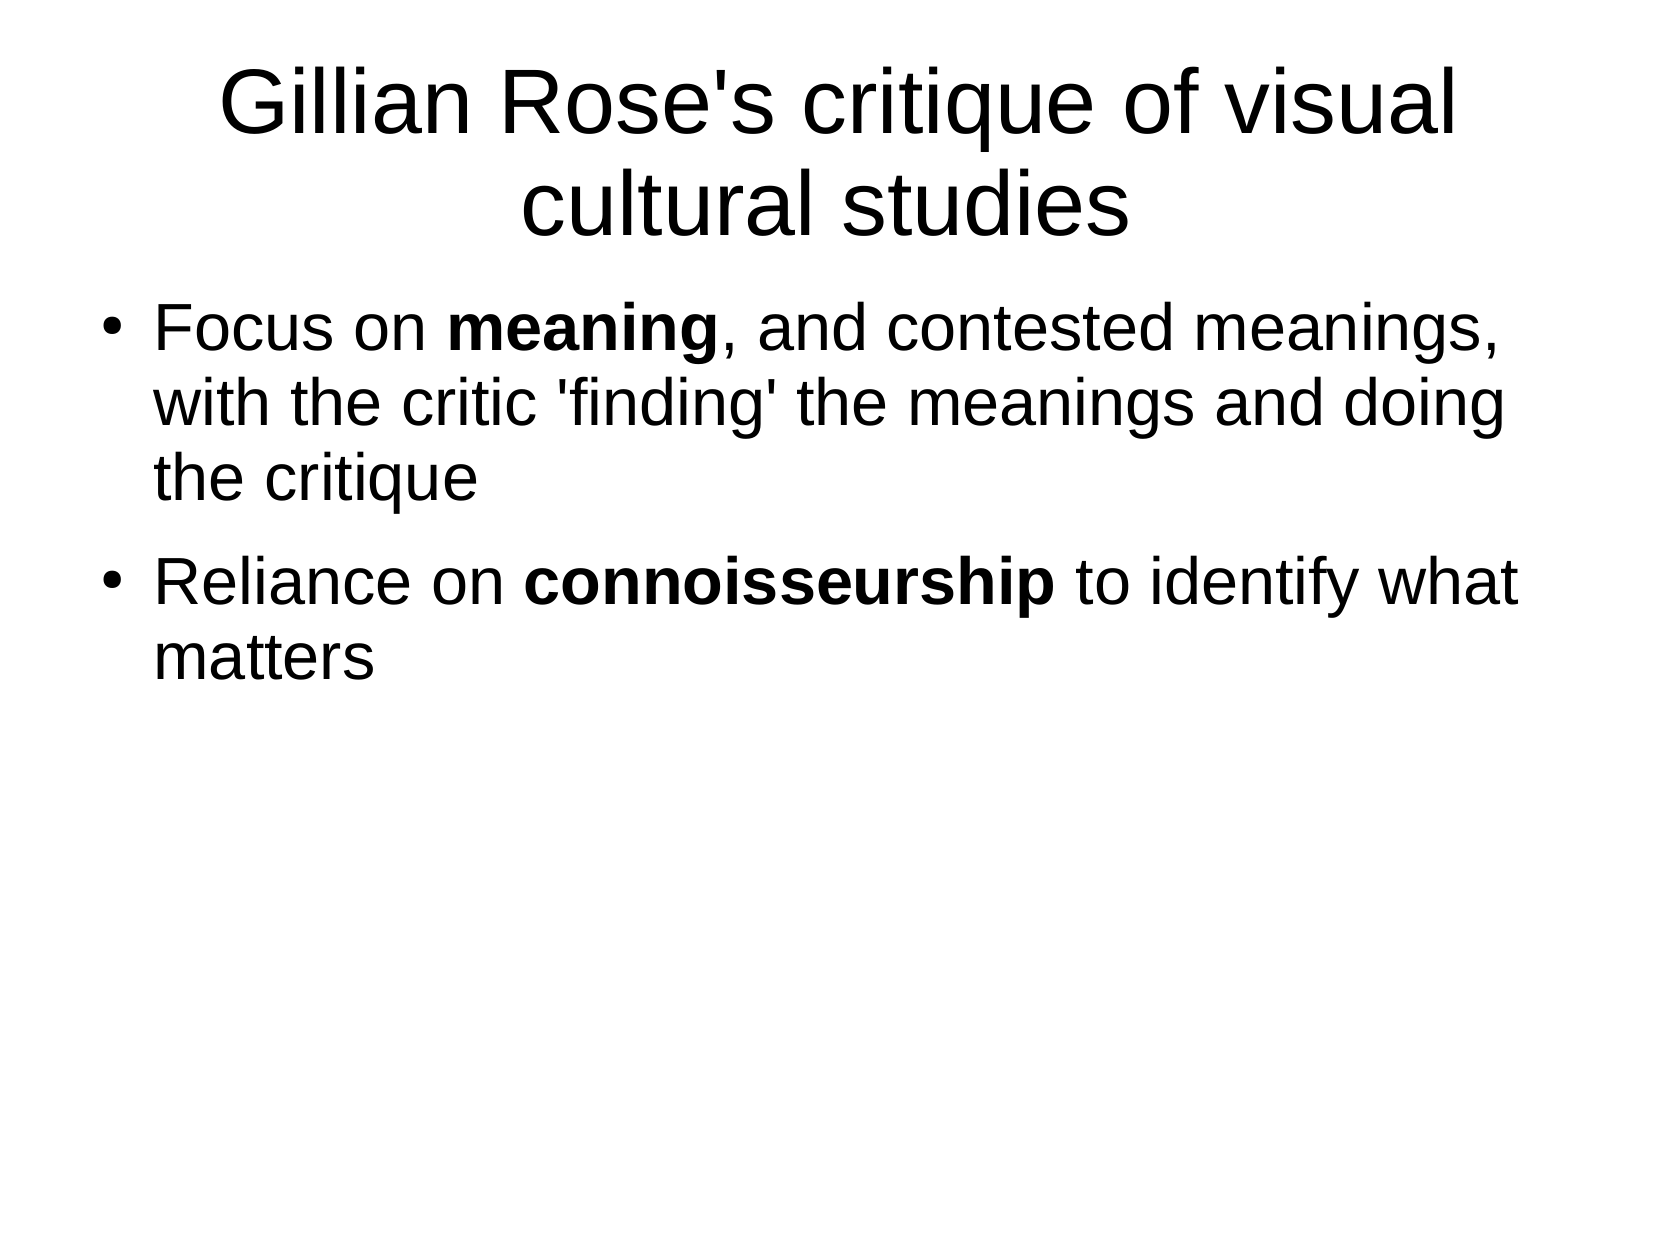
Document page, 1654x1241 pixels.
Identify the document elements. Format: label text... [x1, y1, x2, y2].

list Focus on meaning, and contested meanings, with the critic 'finding' the meanings and doing the critique Reliance on connoisseurship to identify what matters [82, 290, 1571, 1010]
title Gillian Rose's critique of visual cultural studies [82, 49, 1571, 257]
